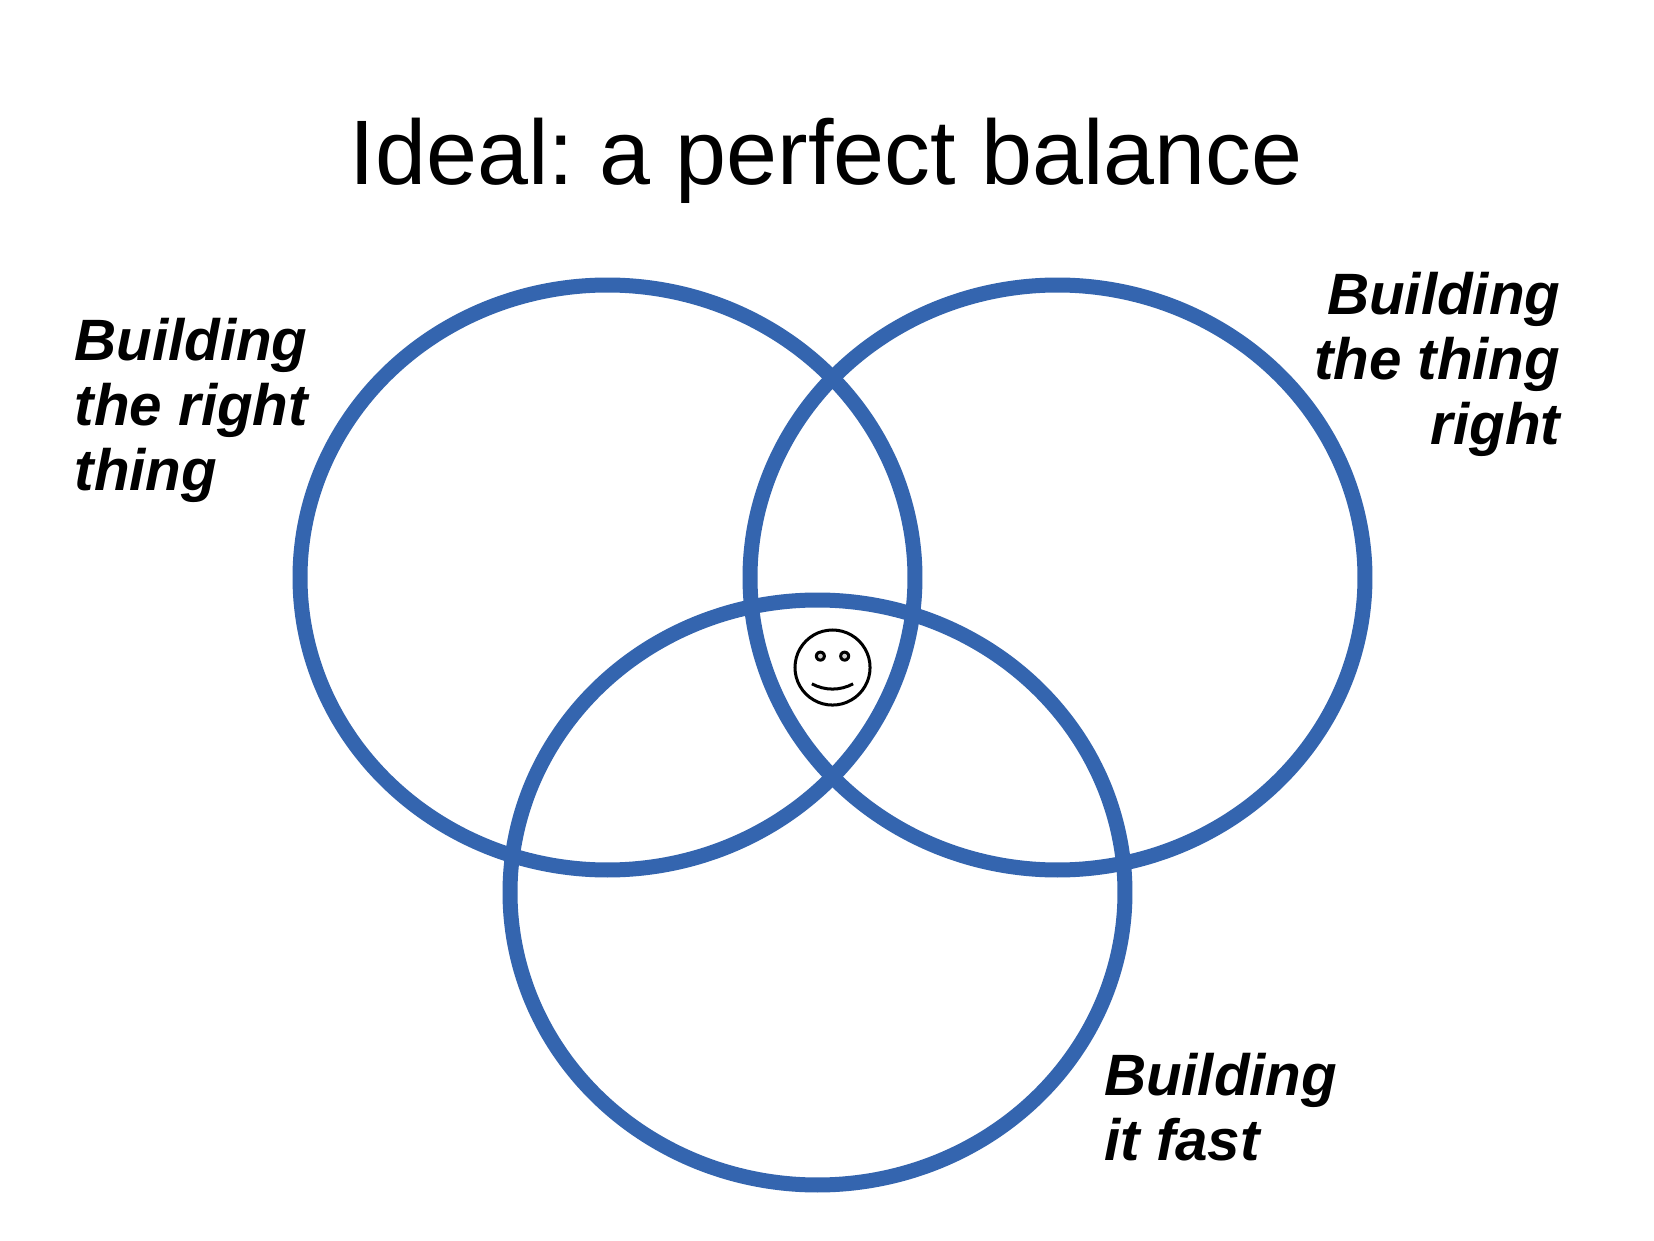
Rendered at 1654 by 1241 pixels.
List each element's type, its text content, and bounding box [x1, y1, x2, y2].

text_box Building the thing right [1299, 254, 1576, 466]
text_box Building the right thing [60, 300, 323, 511]
title Ideal: a perfect balance [82, 49, 1571, 257]
text_box [795, 630, 871, 706]
text_box Building it fast [1089, 1035, 1352, 1181]
